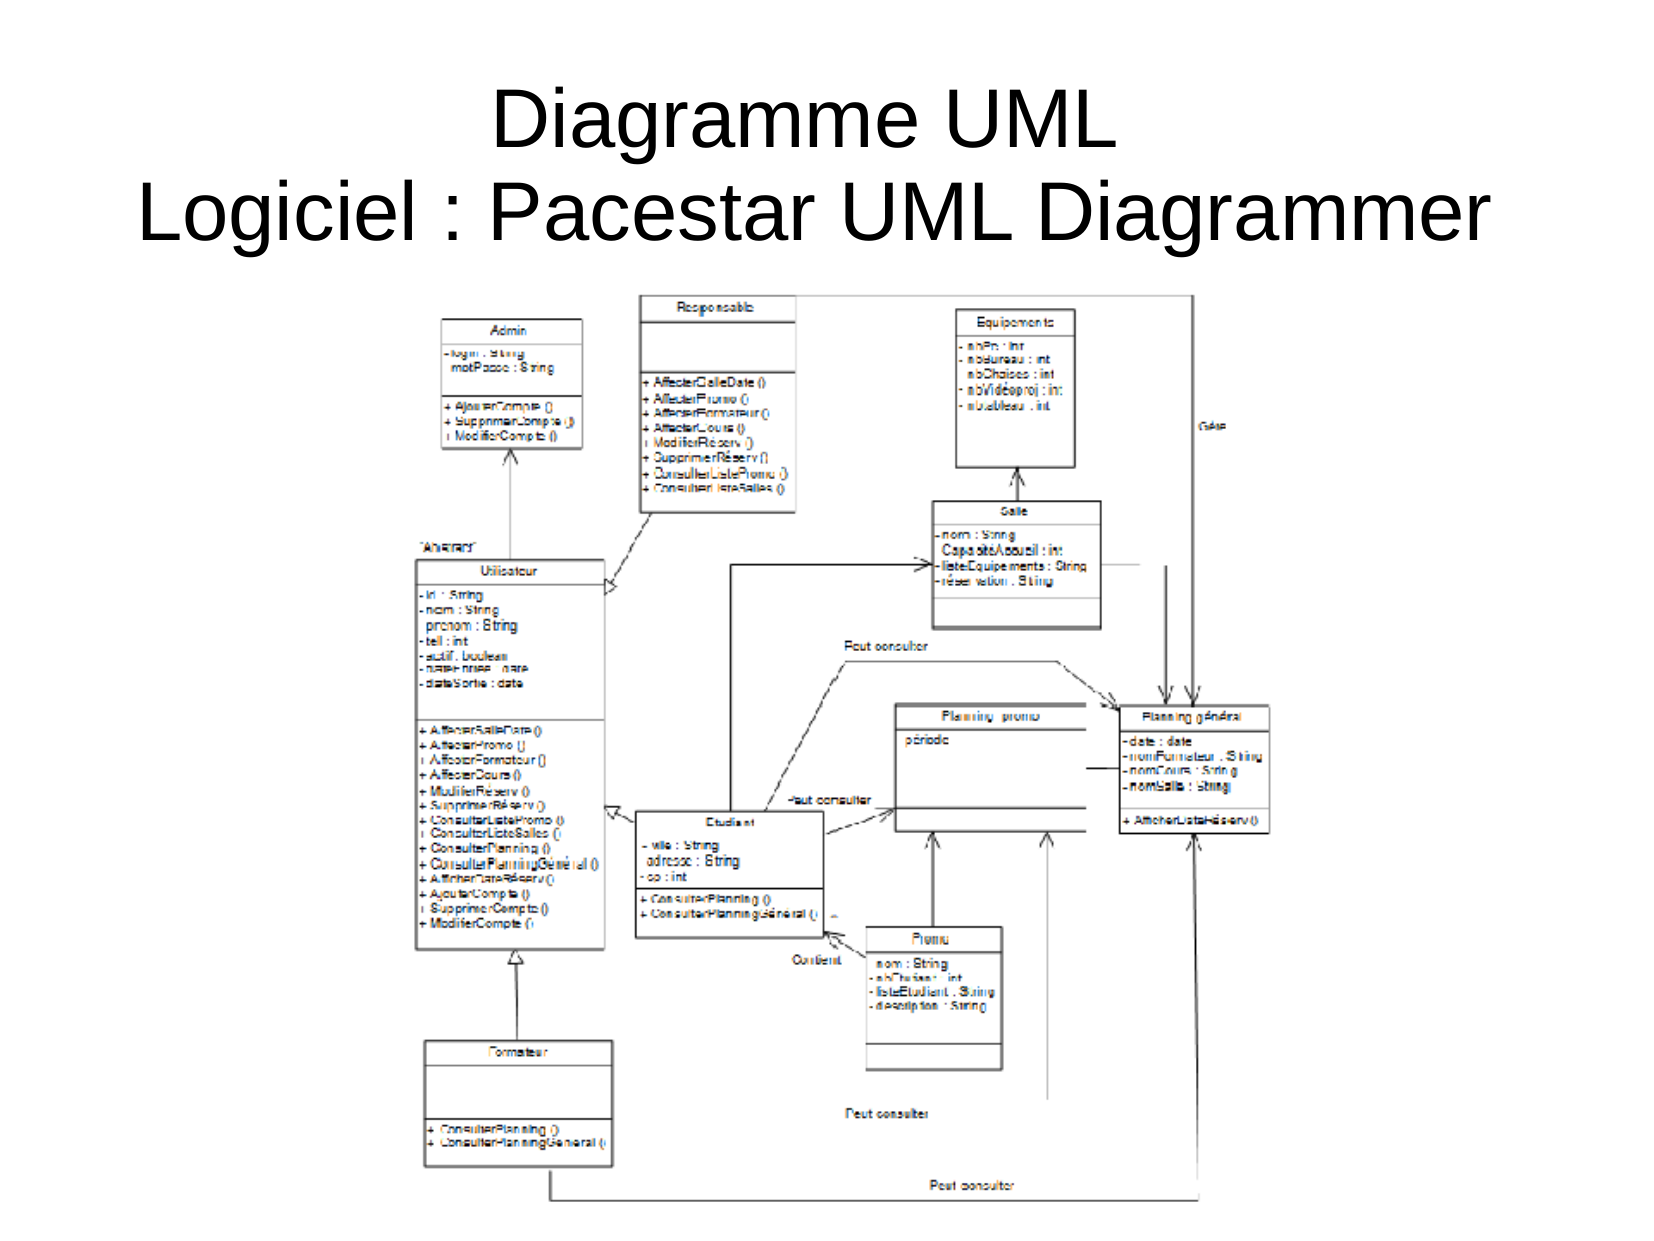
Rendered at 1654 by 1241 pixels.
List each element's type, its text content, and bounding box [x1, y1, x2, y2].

title Diagramme UML Logiciel : Pacestar UML Diagrammer [70, 62, 1559, 270]
picture [377, 287, 1288, 1217]
